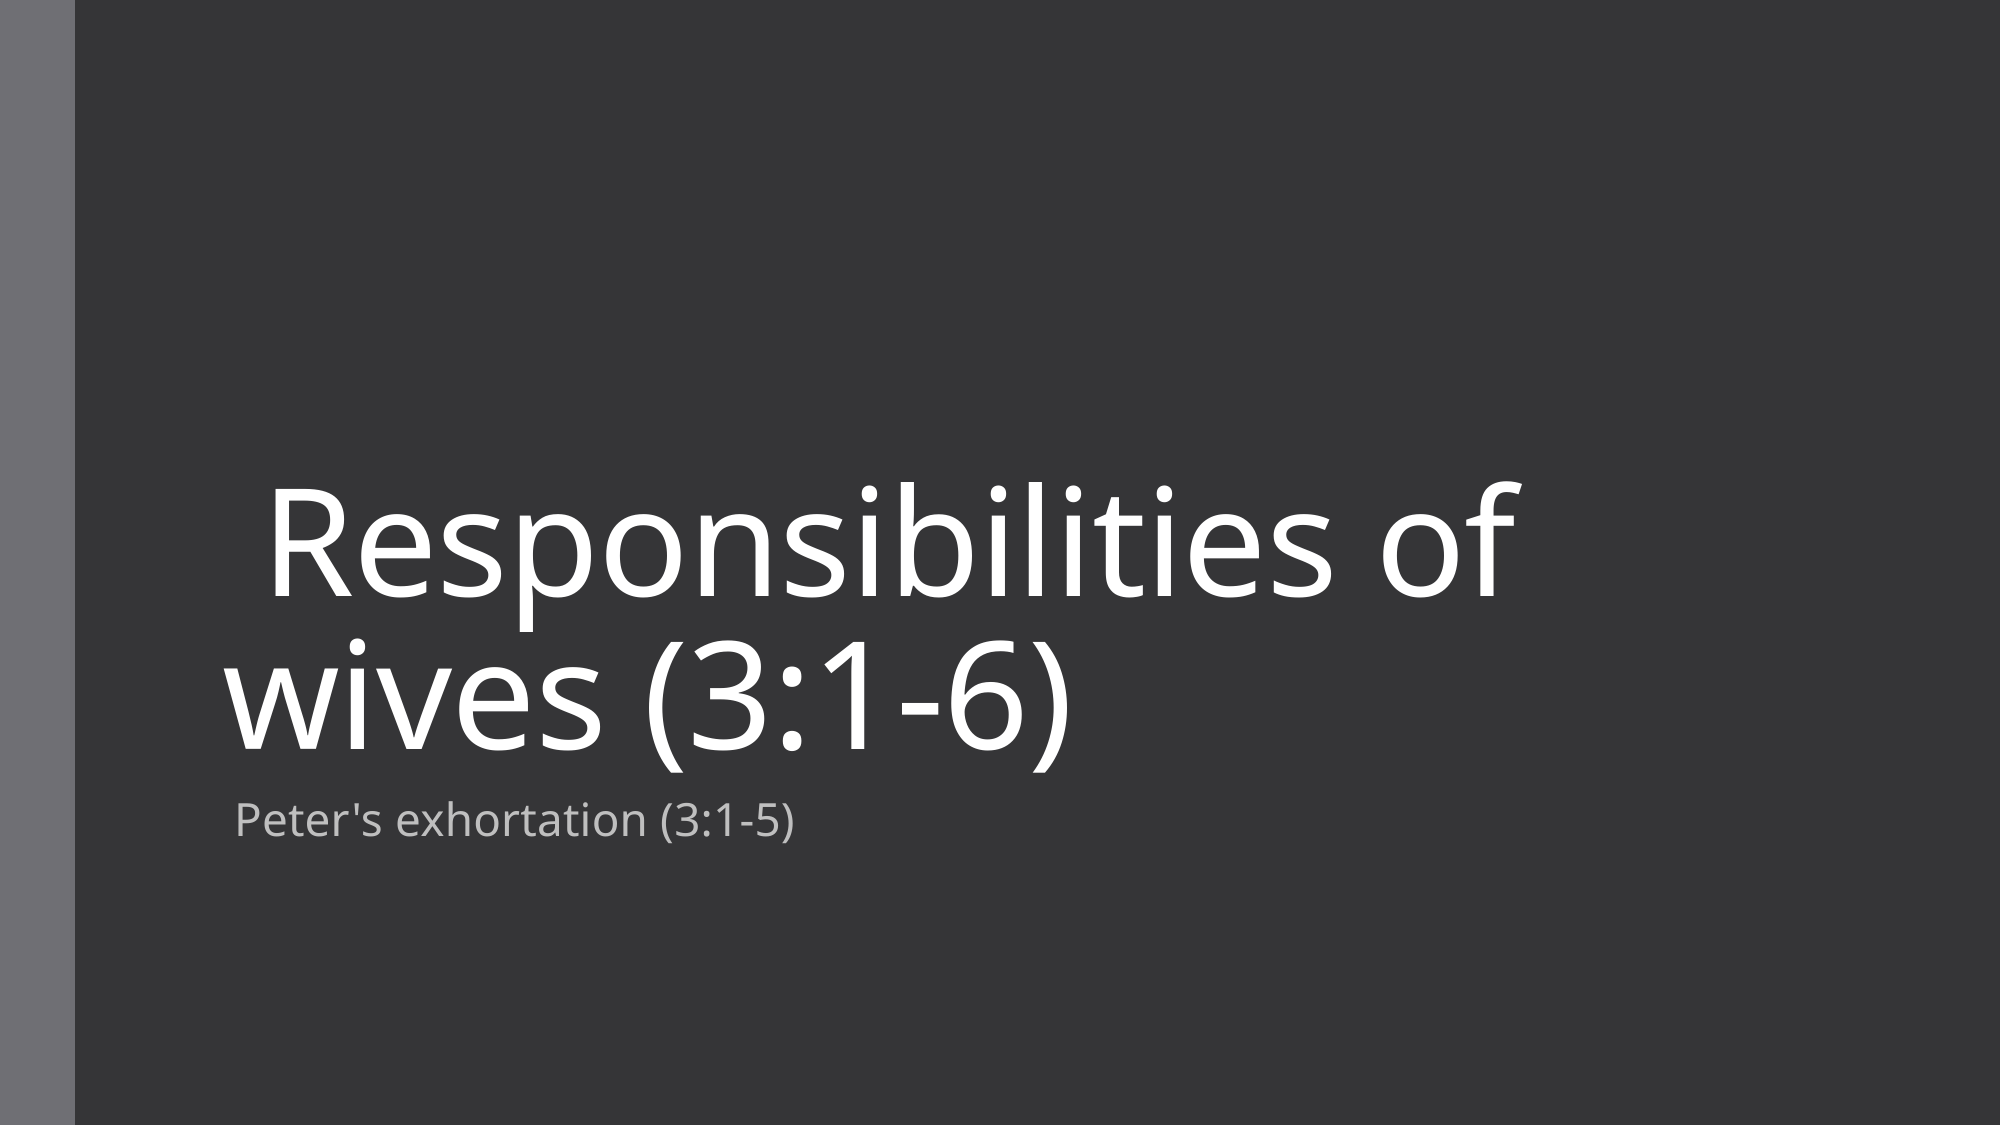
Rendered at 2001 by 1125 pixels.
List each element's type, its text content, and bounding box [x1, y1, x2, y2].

subtitle Peter's exhortation (3:1-5) [206, 787, 1752, 1066]
title Responsibilities of wives (3:1-6) [206, 124, 1752, 787]
